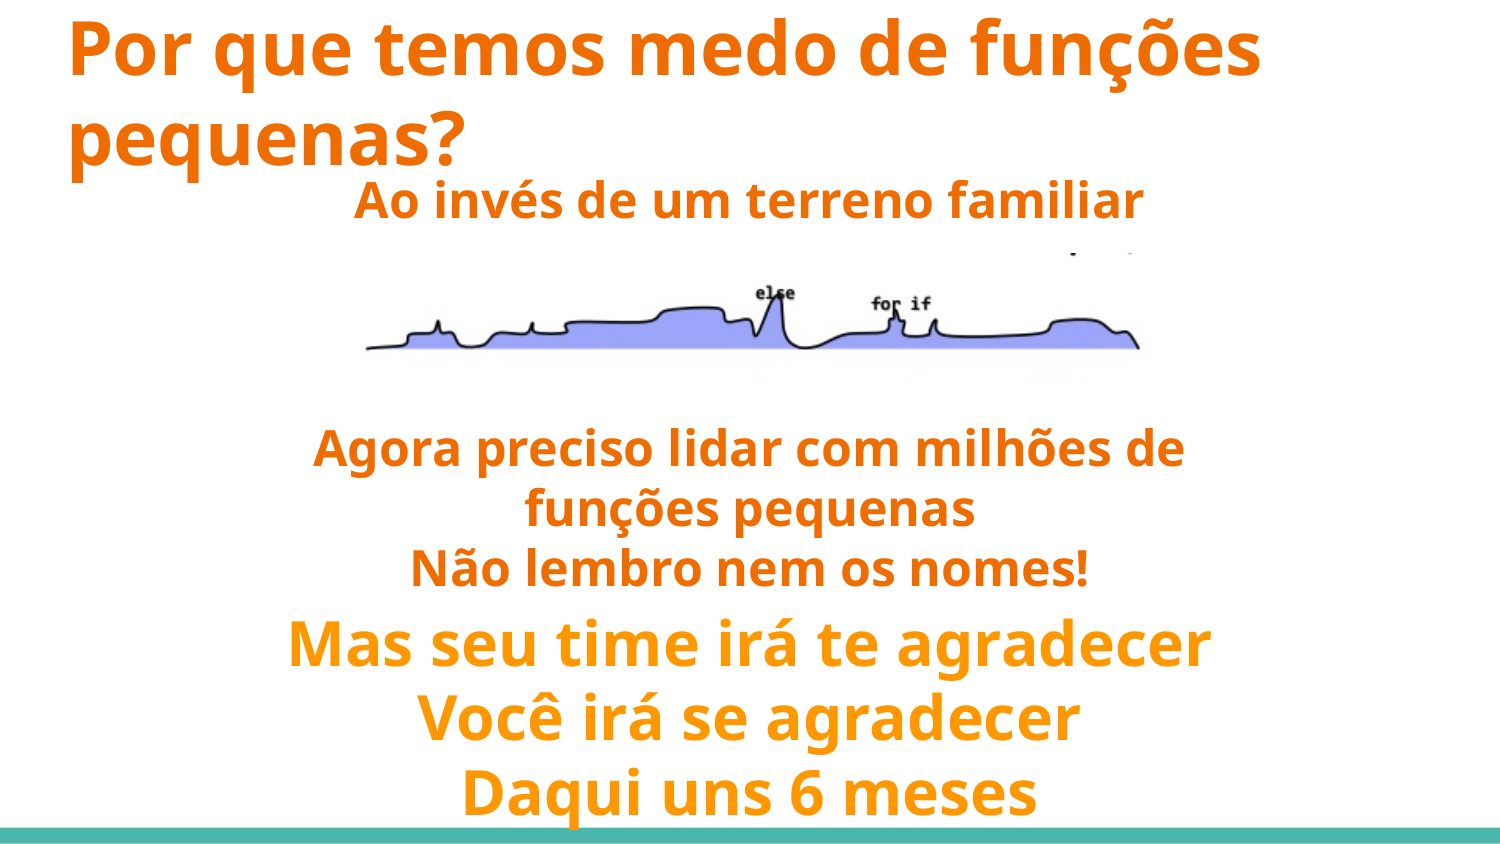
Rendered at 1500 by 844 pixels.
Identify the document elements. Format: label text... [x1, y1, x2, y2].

text_box Mas seu time irá te agradecer Você irá se agradecer Daqui uns 6 meses [249, 588, 1251, 750]
text_box Agora preciso lidar com milhões de funções pequenas Não lembro nem os nomes! [228, 401, 1272, 554]
text_box Ao invés de um terreno familiar [320, 153, 1180, 253]
title Por que temos medo de funções pequenas? [51, 0, 1449, 102]
picture [324, 253, 1176, 383]
